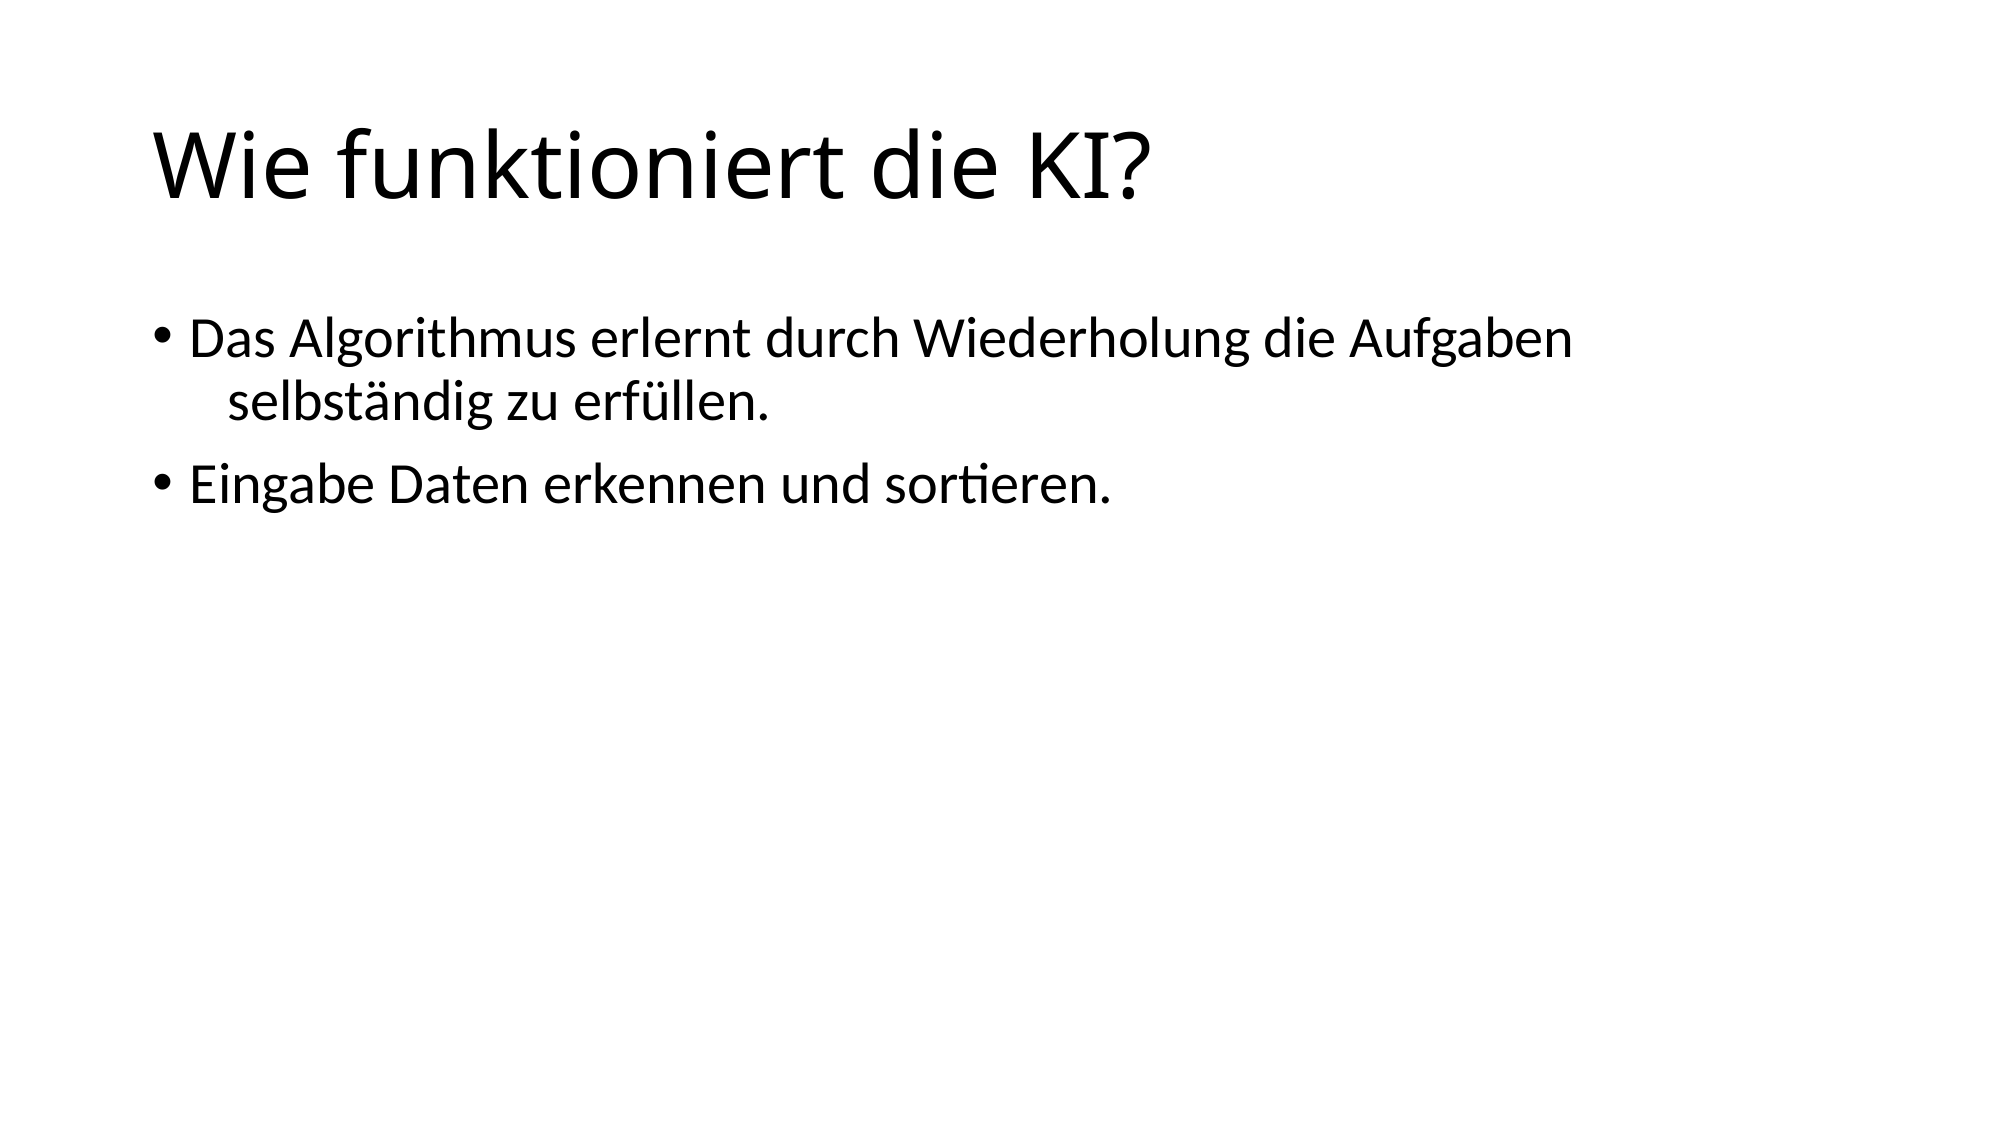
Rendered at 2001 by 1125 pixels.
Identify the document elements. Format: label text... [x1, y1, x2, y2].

list Das Algorithmus erlernt durch Wiederholung die Aufgaben selbständig zu erfüllen. Eingabe Daten erkennen und sortieren. [137, 299, 1863, 1014]
title Wie funktioniert die KI? [137, 59, 1863, 278]
